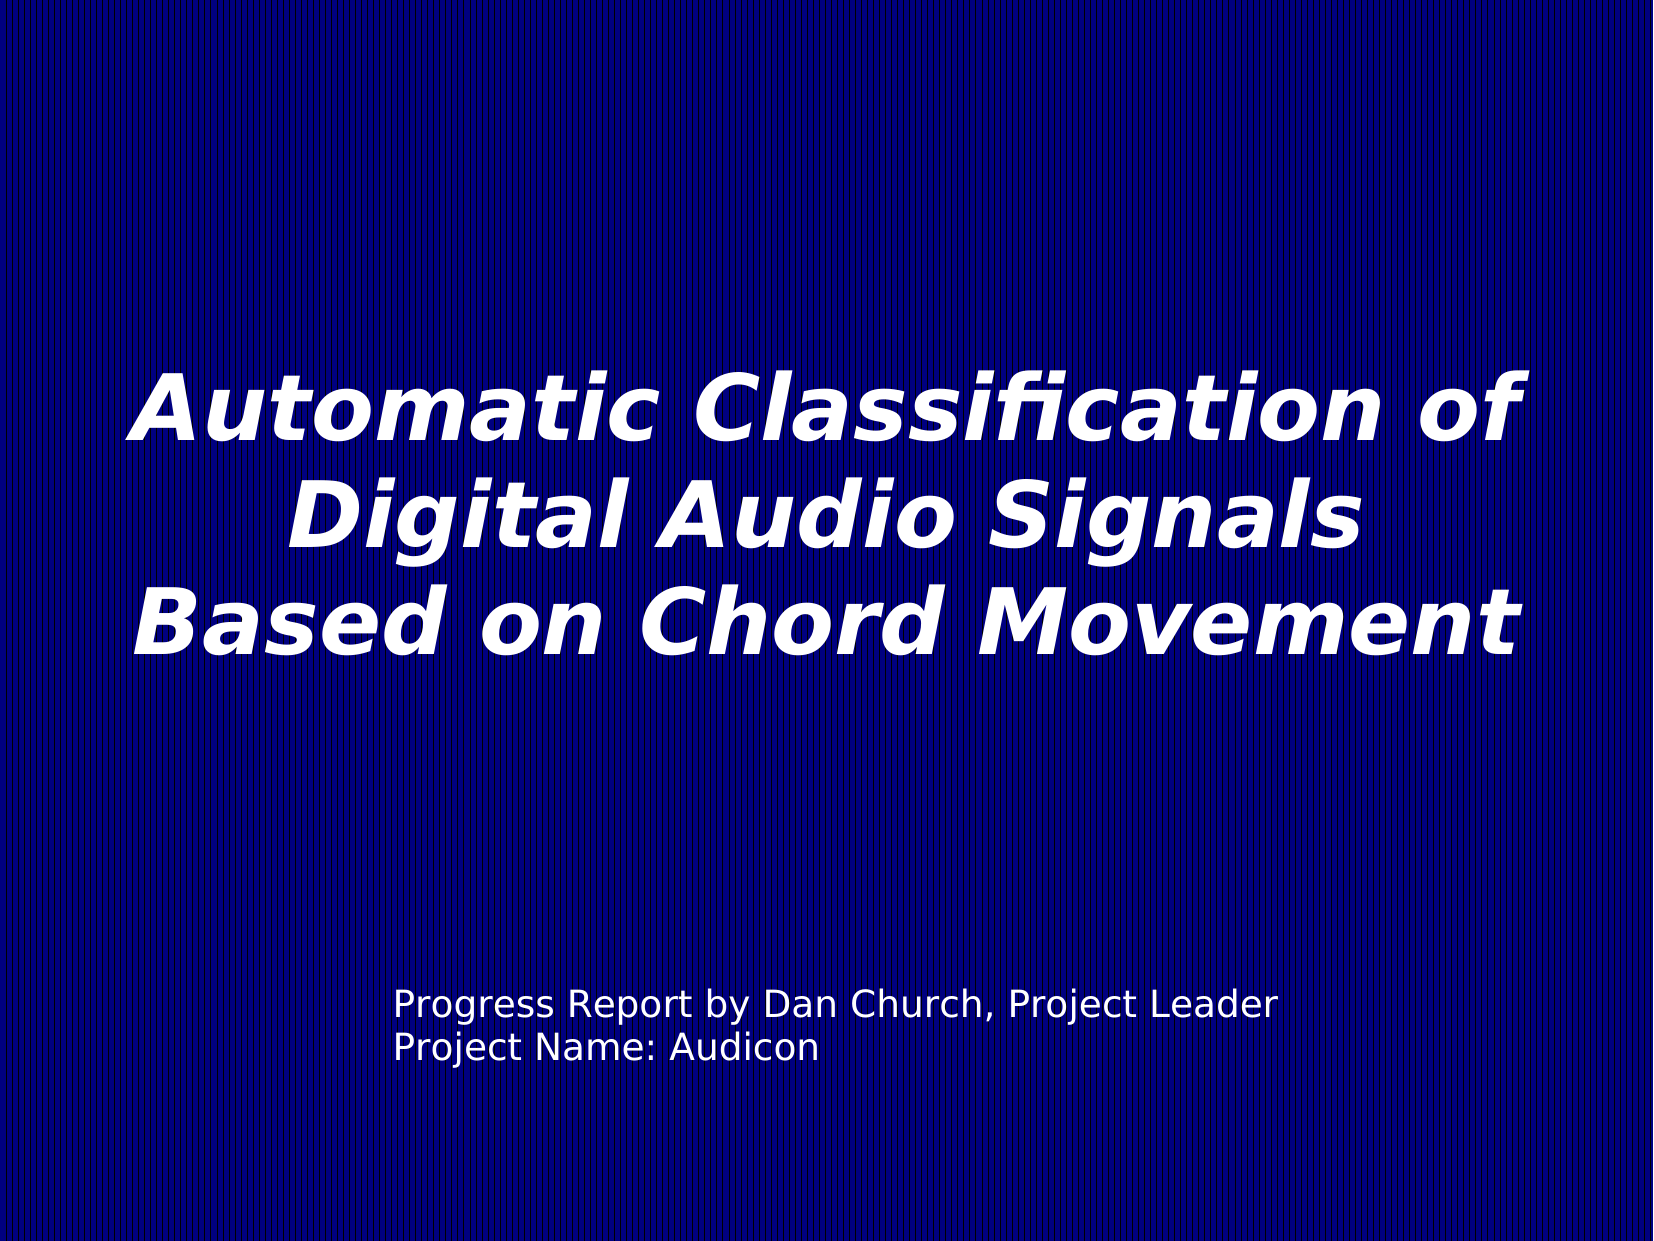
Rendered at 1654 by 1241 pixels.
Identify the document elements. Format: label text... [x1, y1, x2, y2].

text_box Automatic Classification of Digital Audio Signals Based on Chord Movement [116, 347, 1537, 684]
text_box Progress Report by Dan Church, Project Leader Project Name: Audicon [377, 975, 1276, 1078]
